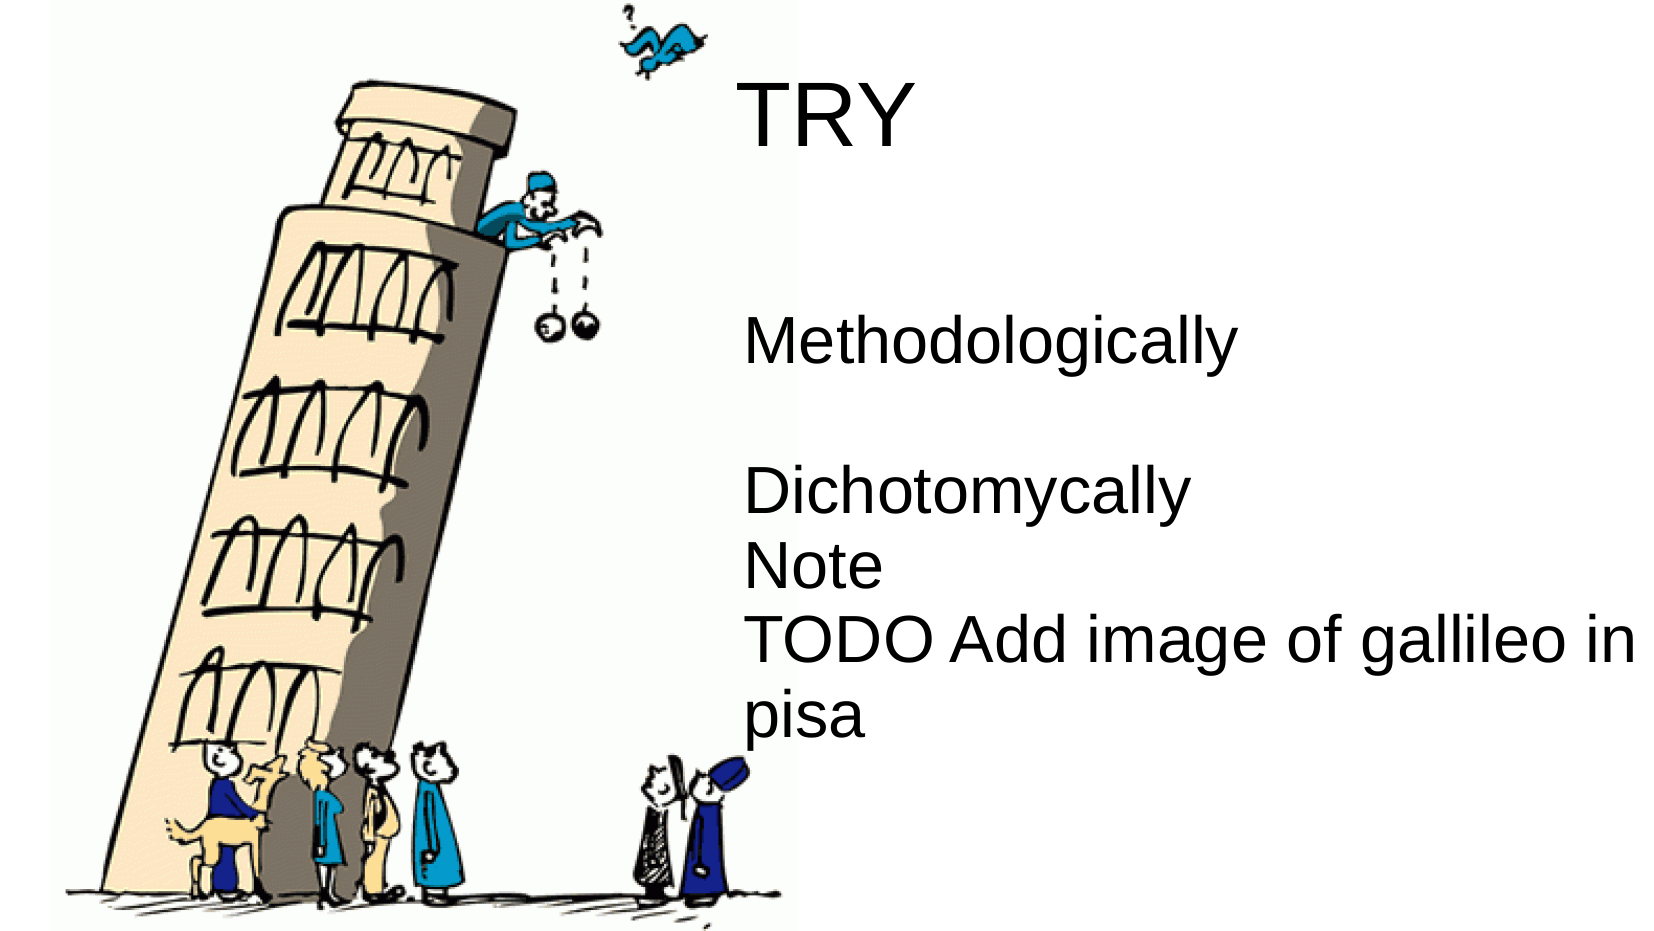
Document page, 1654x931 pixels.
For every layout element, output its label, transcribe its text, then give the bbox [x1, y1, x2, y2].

subtitle Methodologically Dichotomycally Note TODO Add image of gallileo in pisa [743, 257, 1654, 798]
title TRY [82, 37, 1571, 193]
picture [51, 0, 798, 931]
